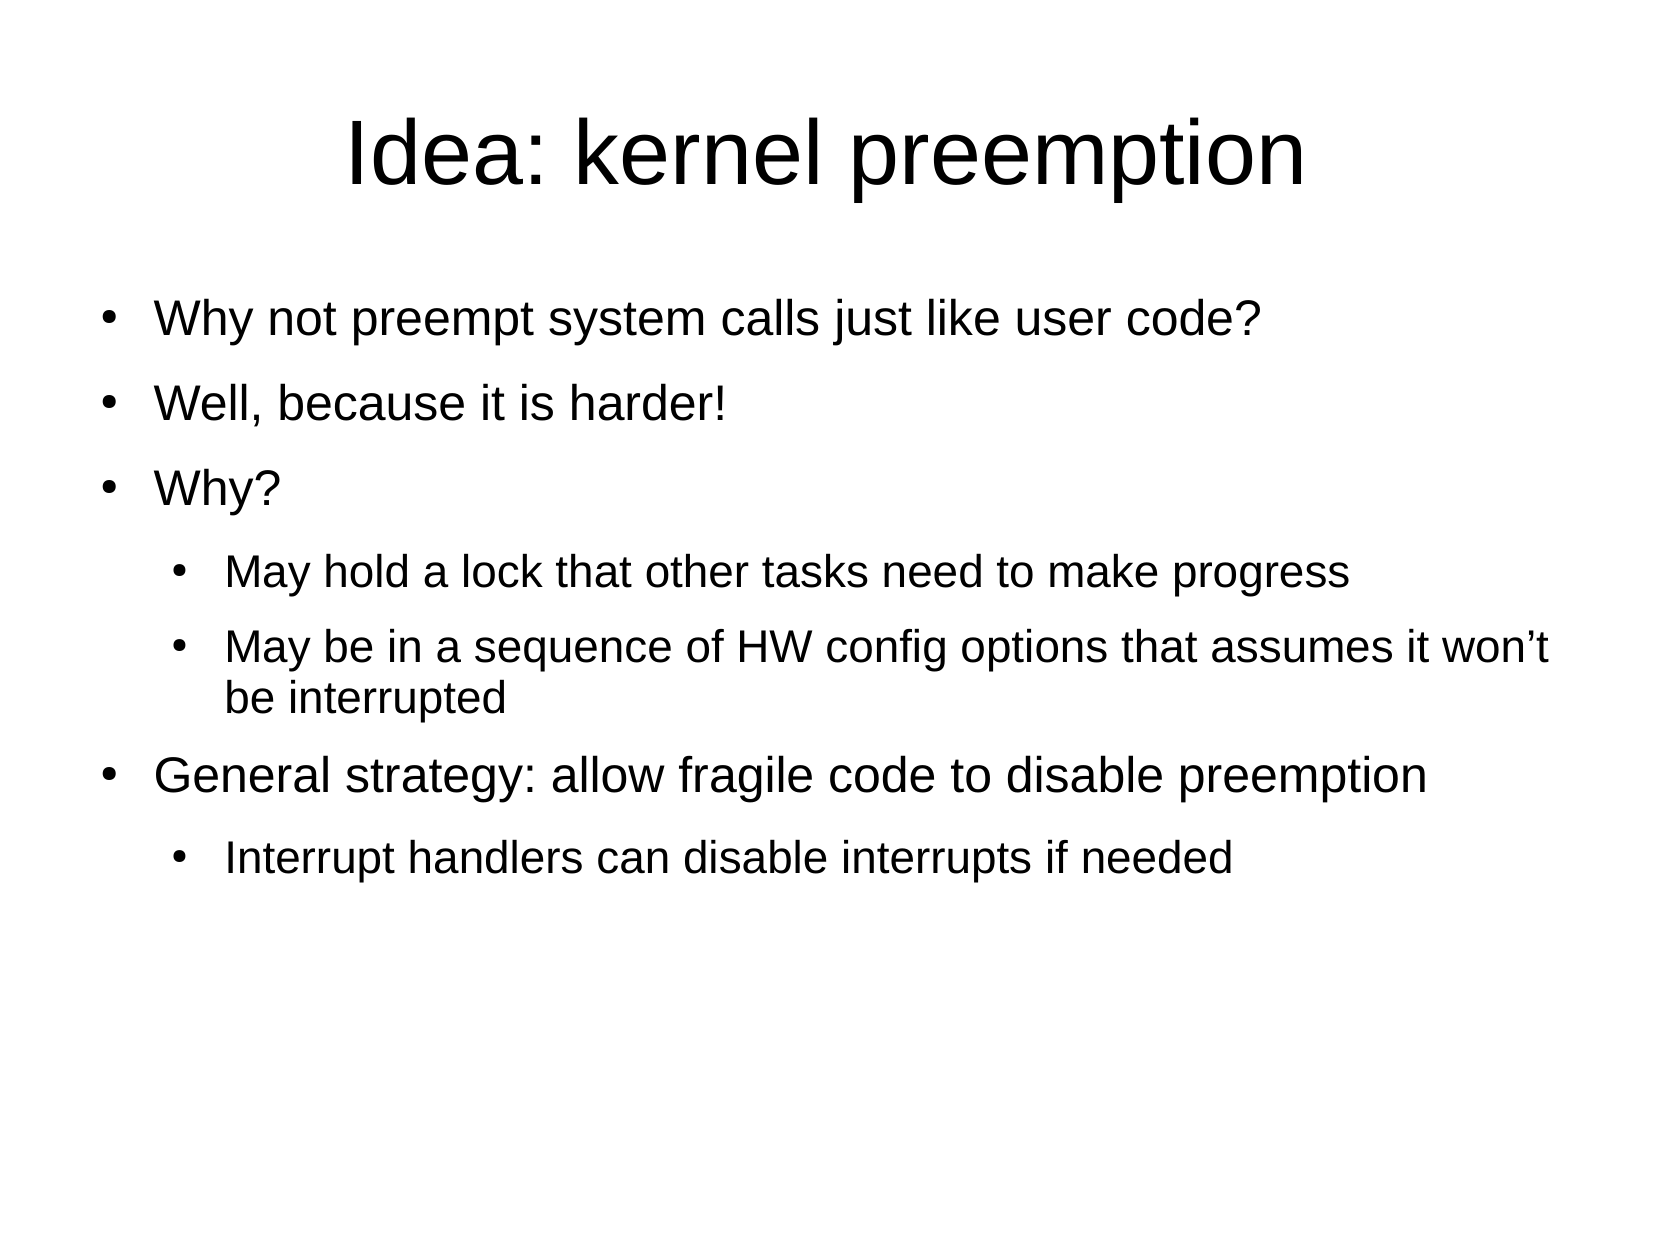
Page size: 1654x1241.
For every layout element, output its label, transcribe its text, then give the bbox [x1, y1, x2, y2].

title Idea: kernel preemption [82, 49, 1571, 257]
list Why not preempt system calls just like user code? Well, because it is harder! Why? May hold a lock that other tasks need to make progress May be in a sequence of HW config options that assumes it won’t be interrupted General strategy: allow fragile code to disable preemption Interrupt handlers can disable interrupts if needed [82, 290, 1571, 1010]
